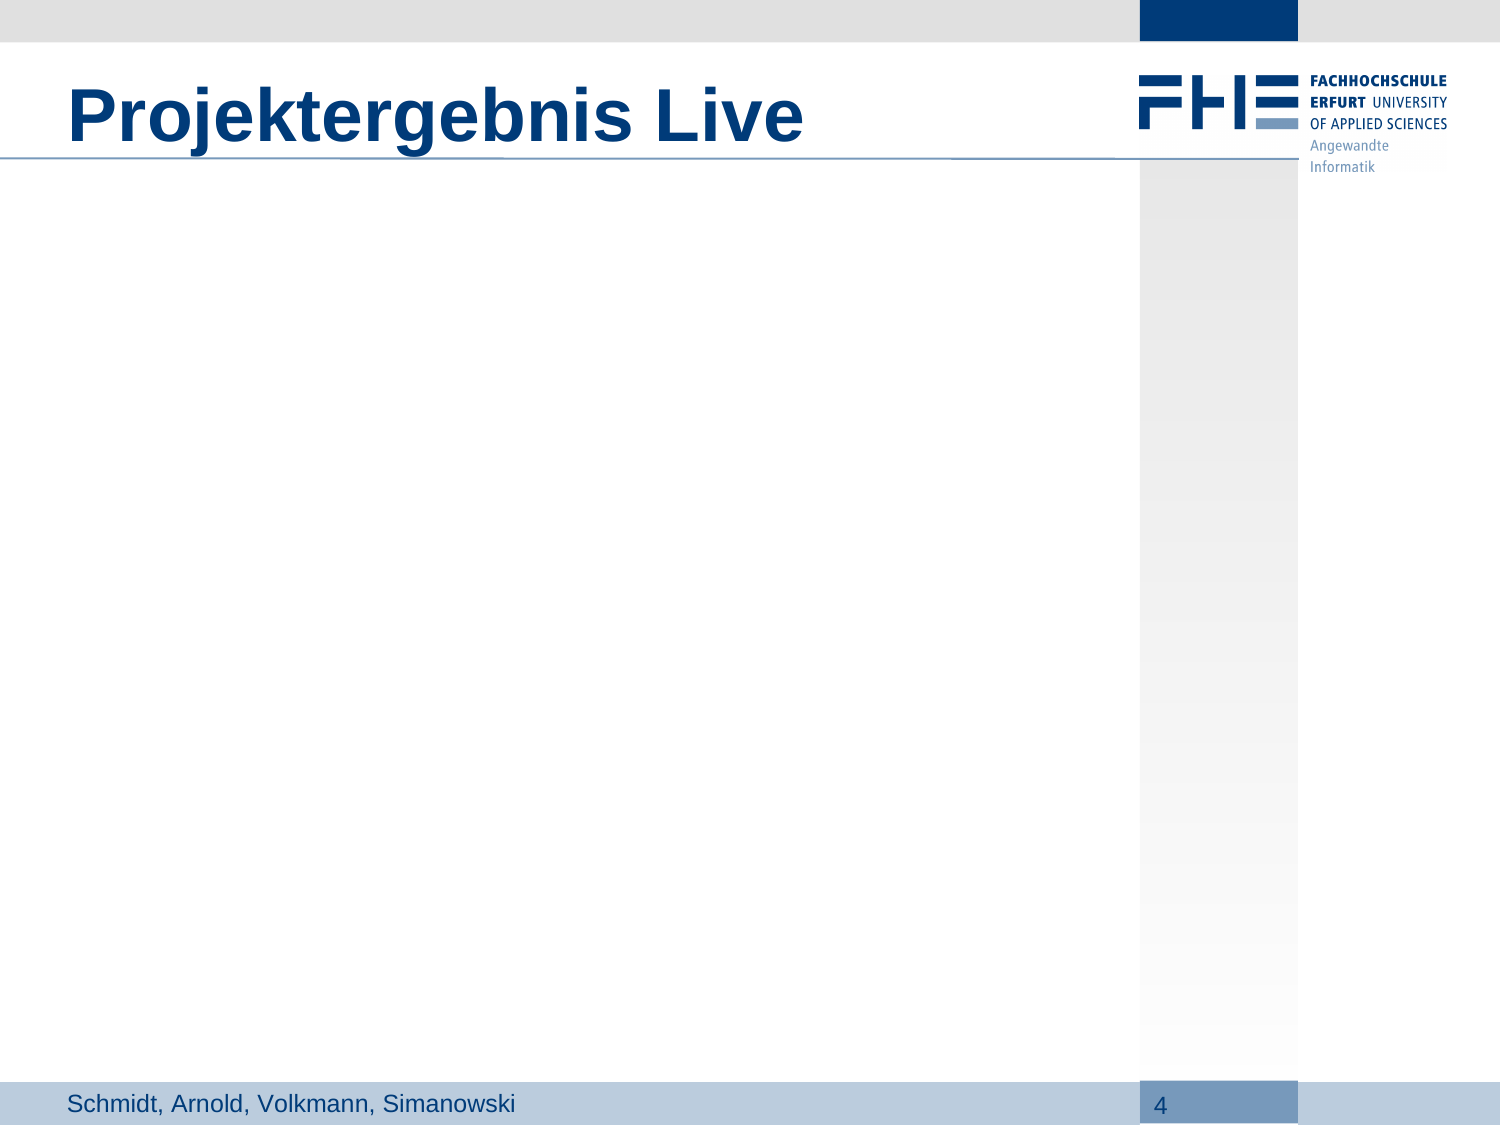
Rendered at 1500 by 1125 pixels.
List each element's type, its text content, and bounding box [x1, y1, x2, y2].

picture [1139, 75, 1447, 172]
title Projektergebnis Live [53, 58, 1140, 142]
